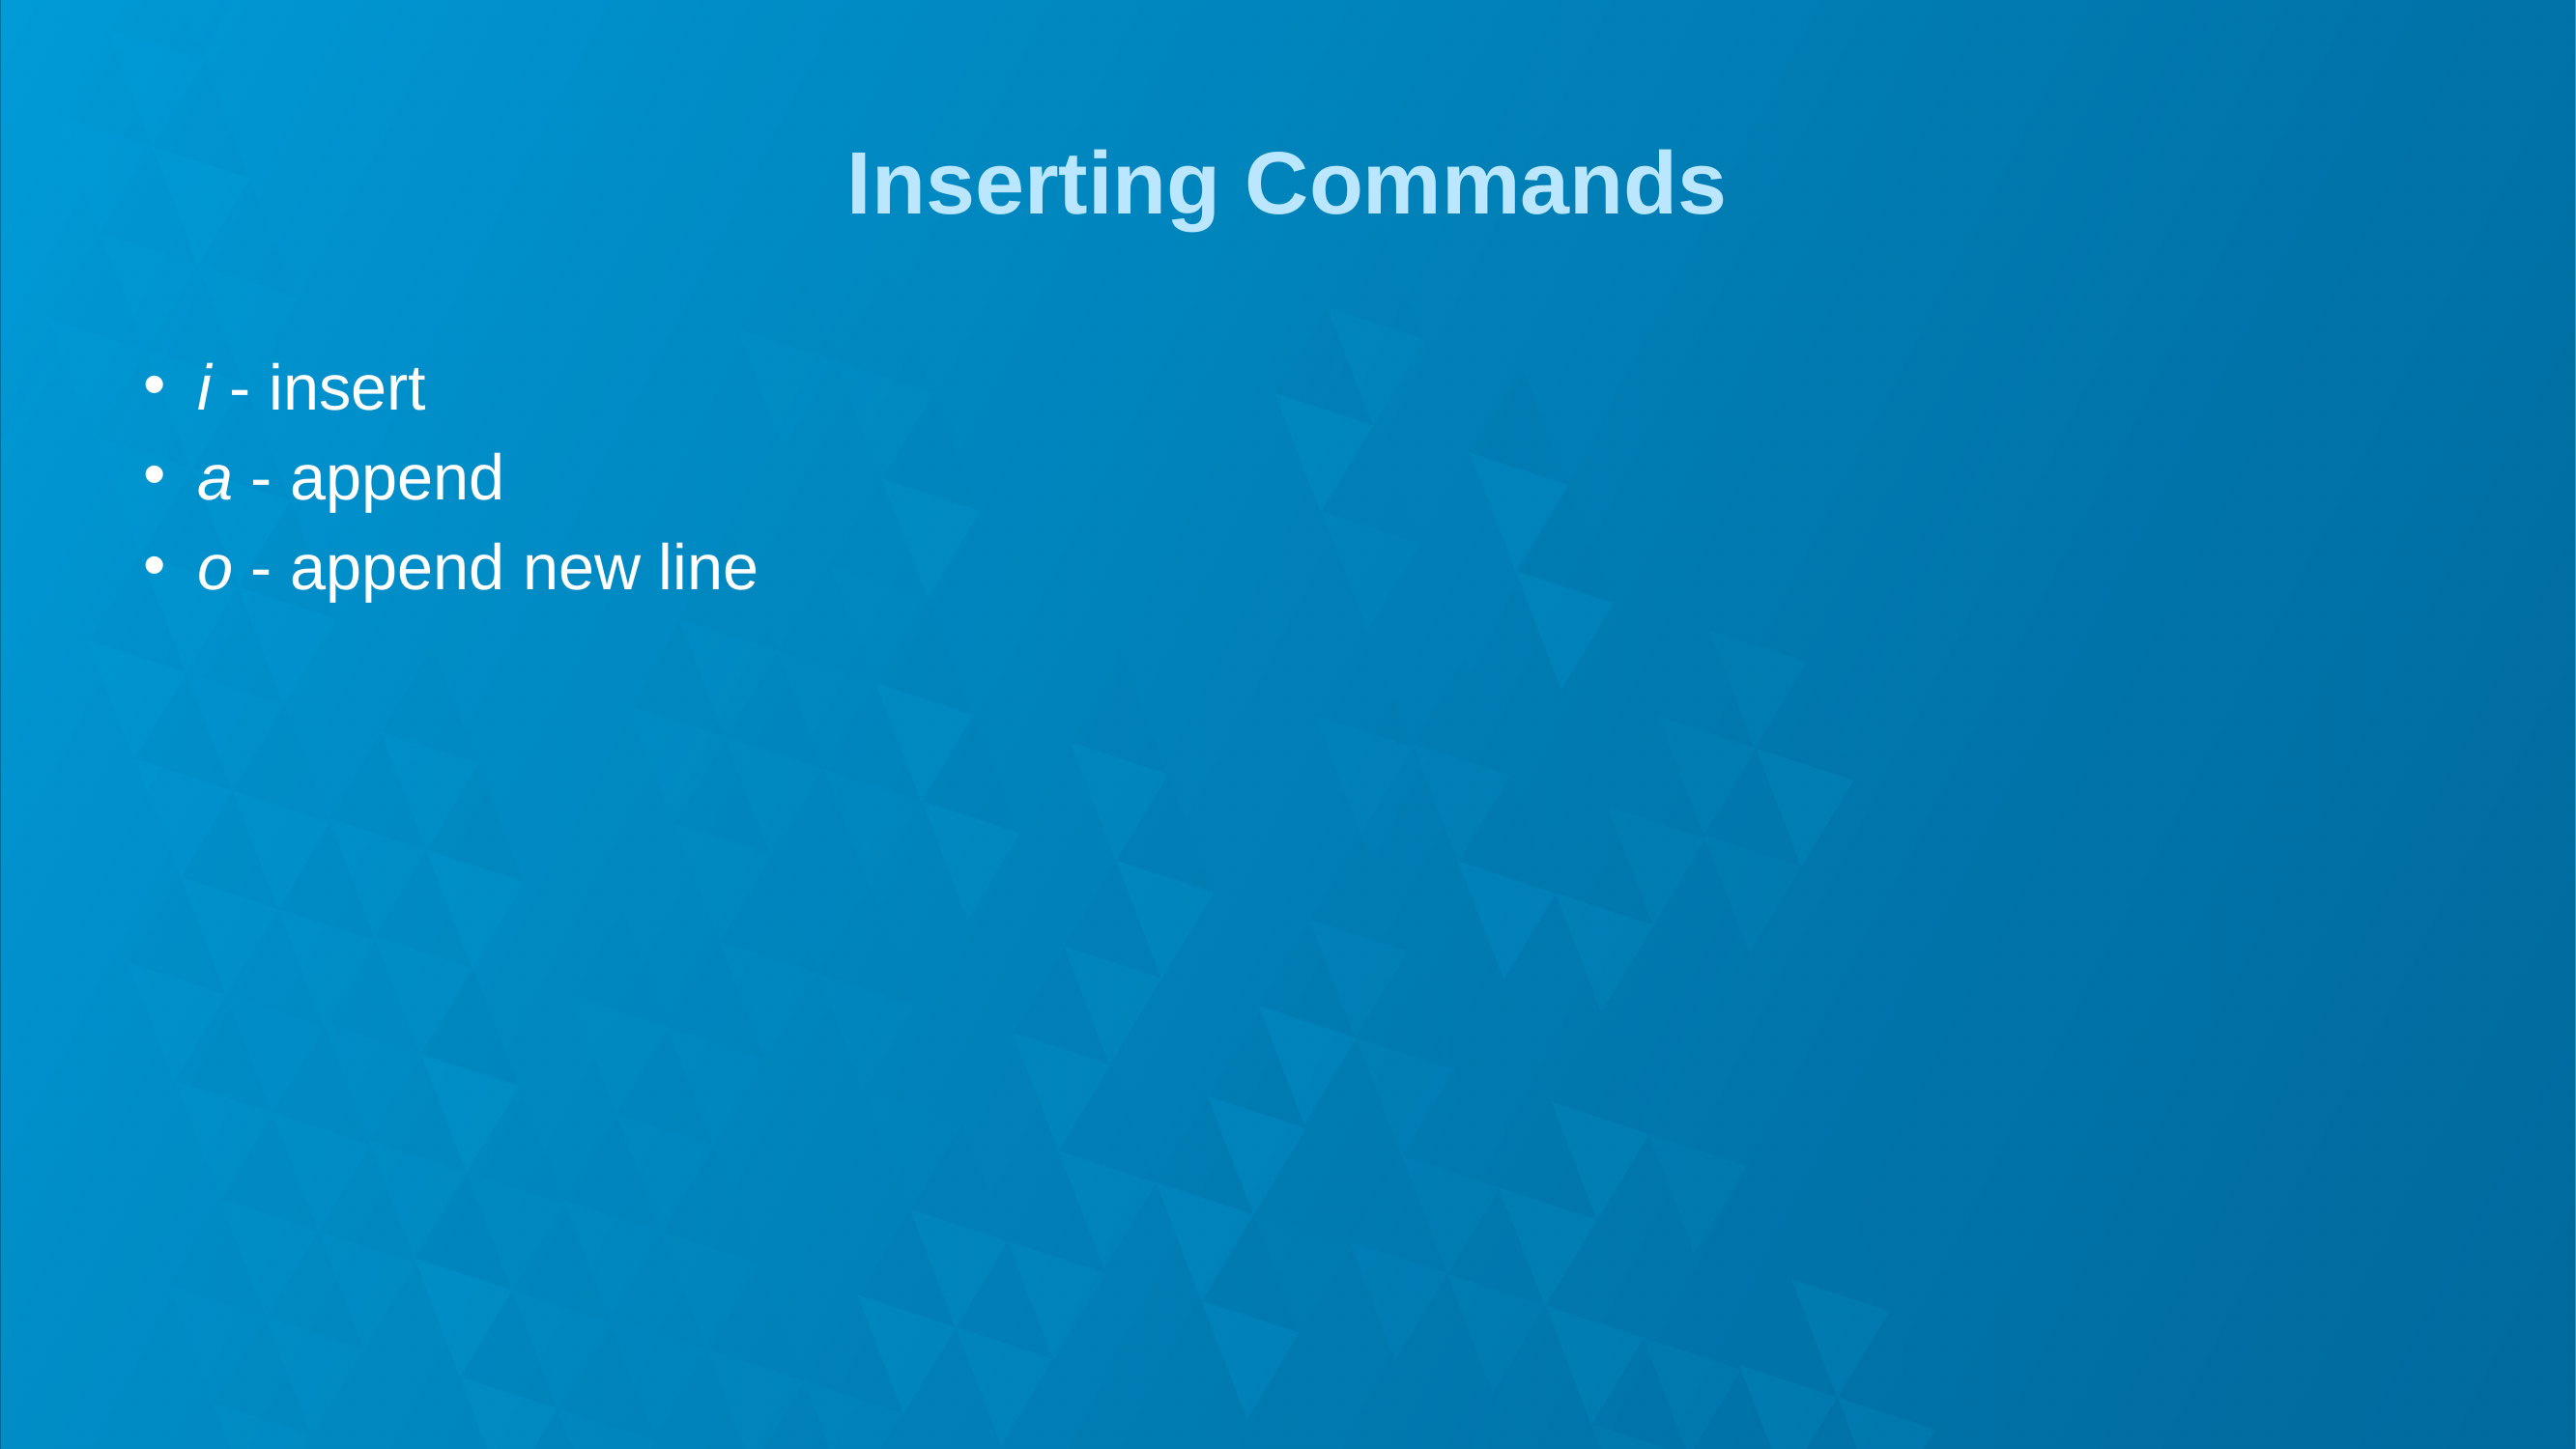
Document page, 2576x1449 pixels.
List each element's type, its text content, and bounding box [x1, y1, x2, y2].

list i - insert a - append o - append new line [129, 338, 2447, 1294]
title Inserting Commands [129, 58, 2447, 300]
